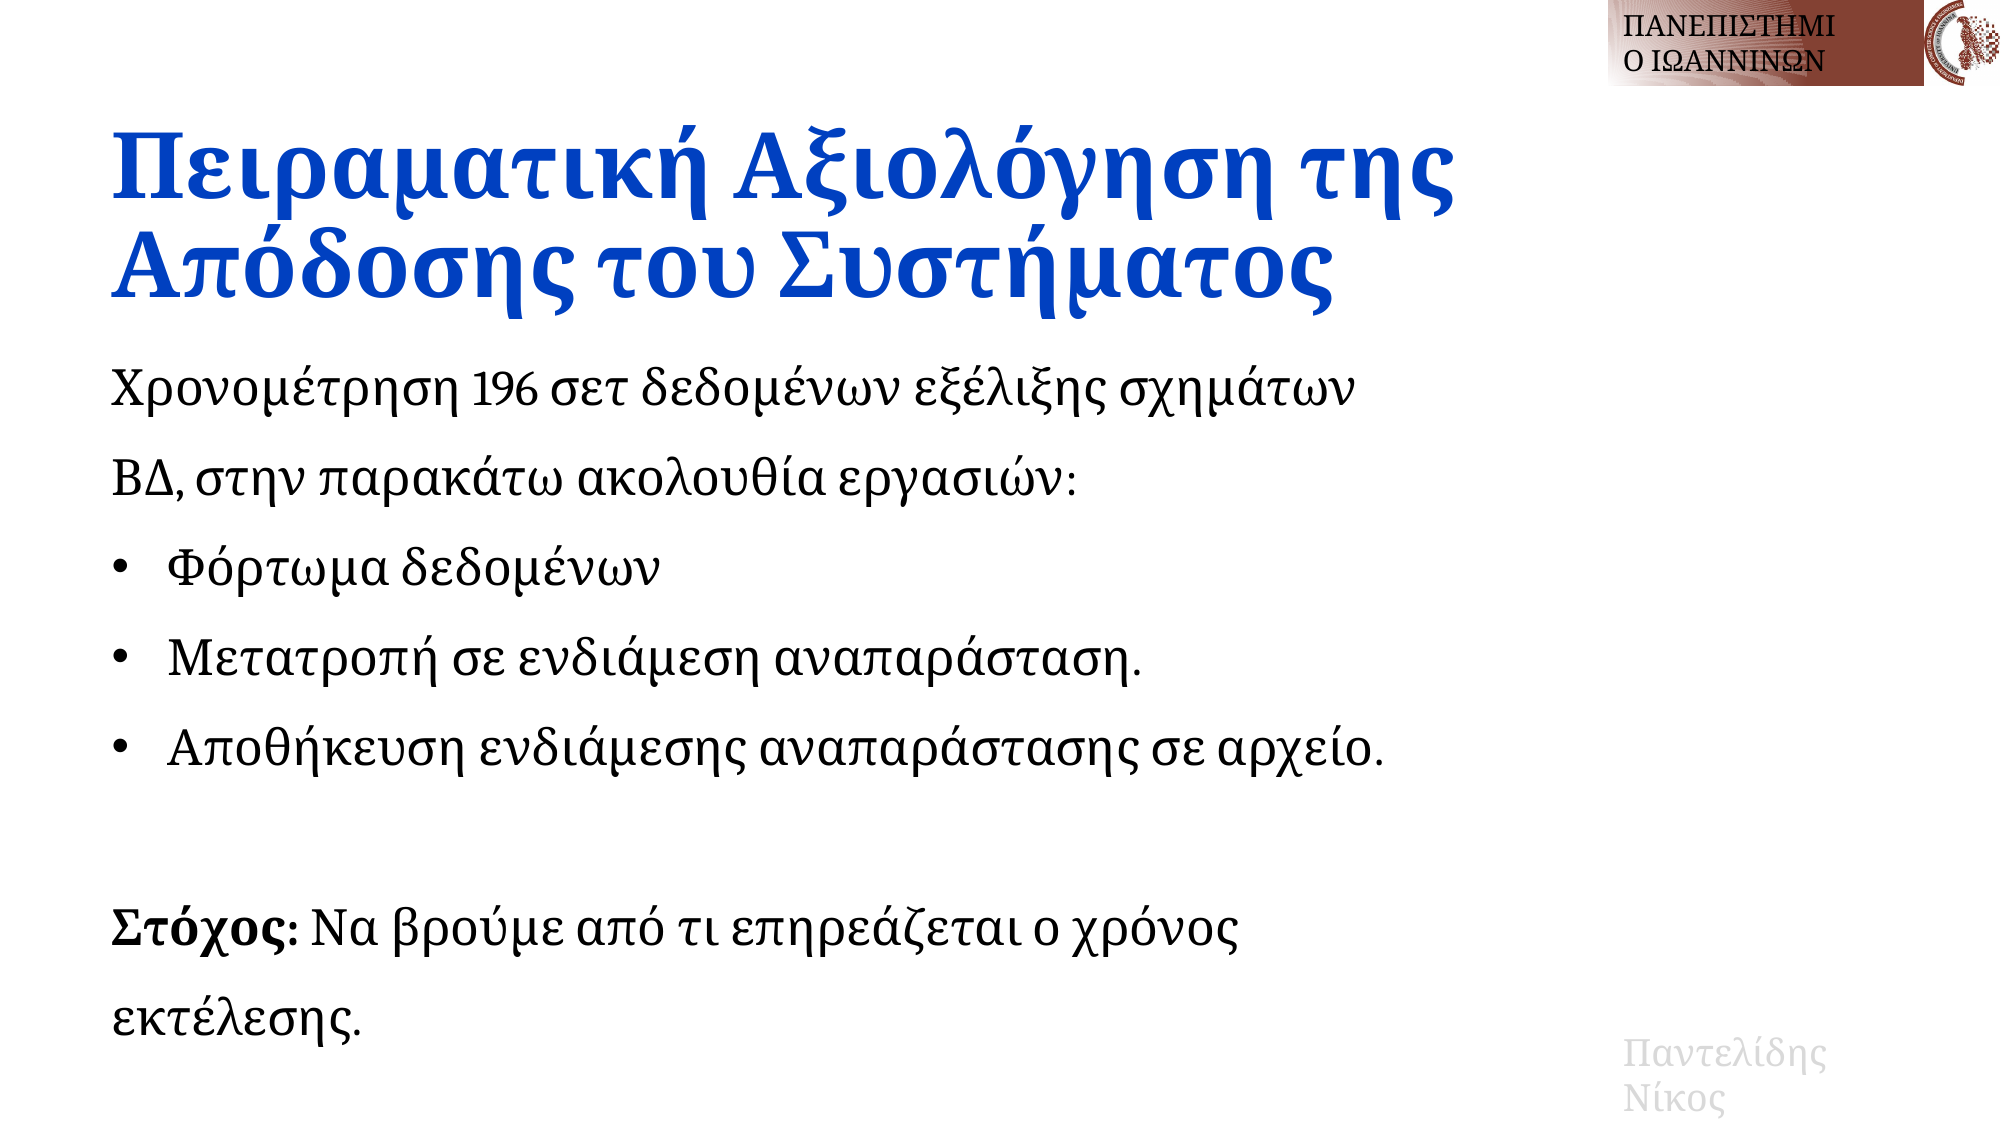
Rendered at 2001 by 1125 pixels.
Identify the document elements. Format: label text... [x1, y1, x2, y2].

text_box Πειραματική Αξιολόγηση της Απόδοσης του Συστήματος [96, 112, 1518, 319]
text_box Χρονομέτρηση 196 σετ δεδομένων εξέλιξης σχημάτων ΒΔ, στην παρακάτω ακολουθία εργασιών: Φόρτωμα δεδομένων Μετατροπή σε ενδιάμεση αναπαράσταση. Αποθήκευση ενδιάμεσης αναπαράστασης σε αρχείο. Στόχος: Να βρούμε από τι επηρεάζεται ο χρόνος εκτέλεσης. [96, 318, 1435, 959]
